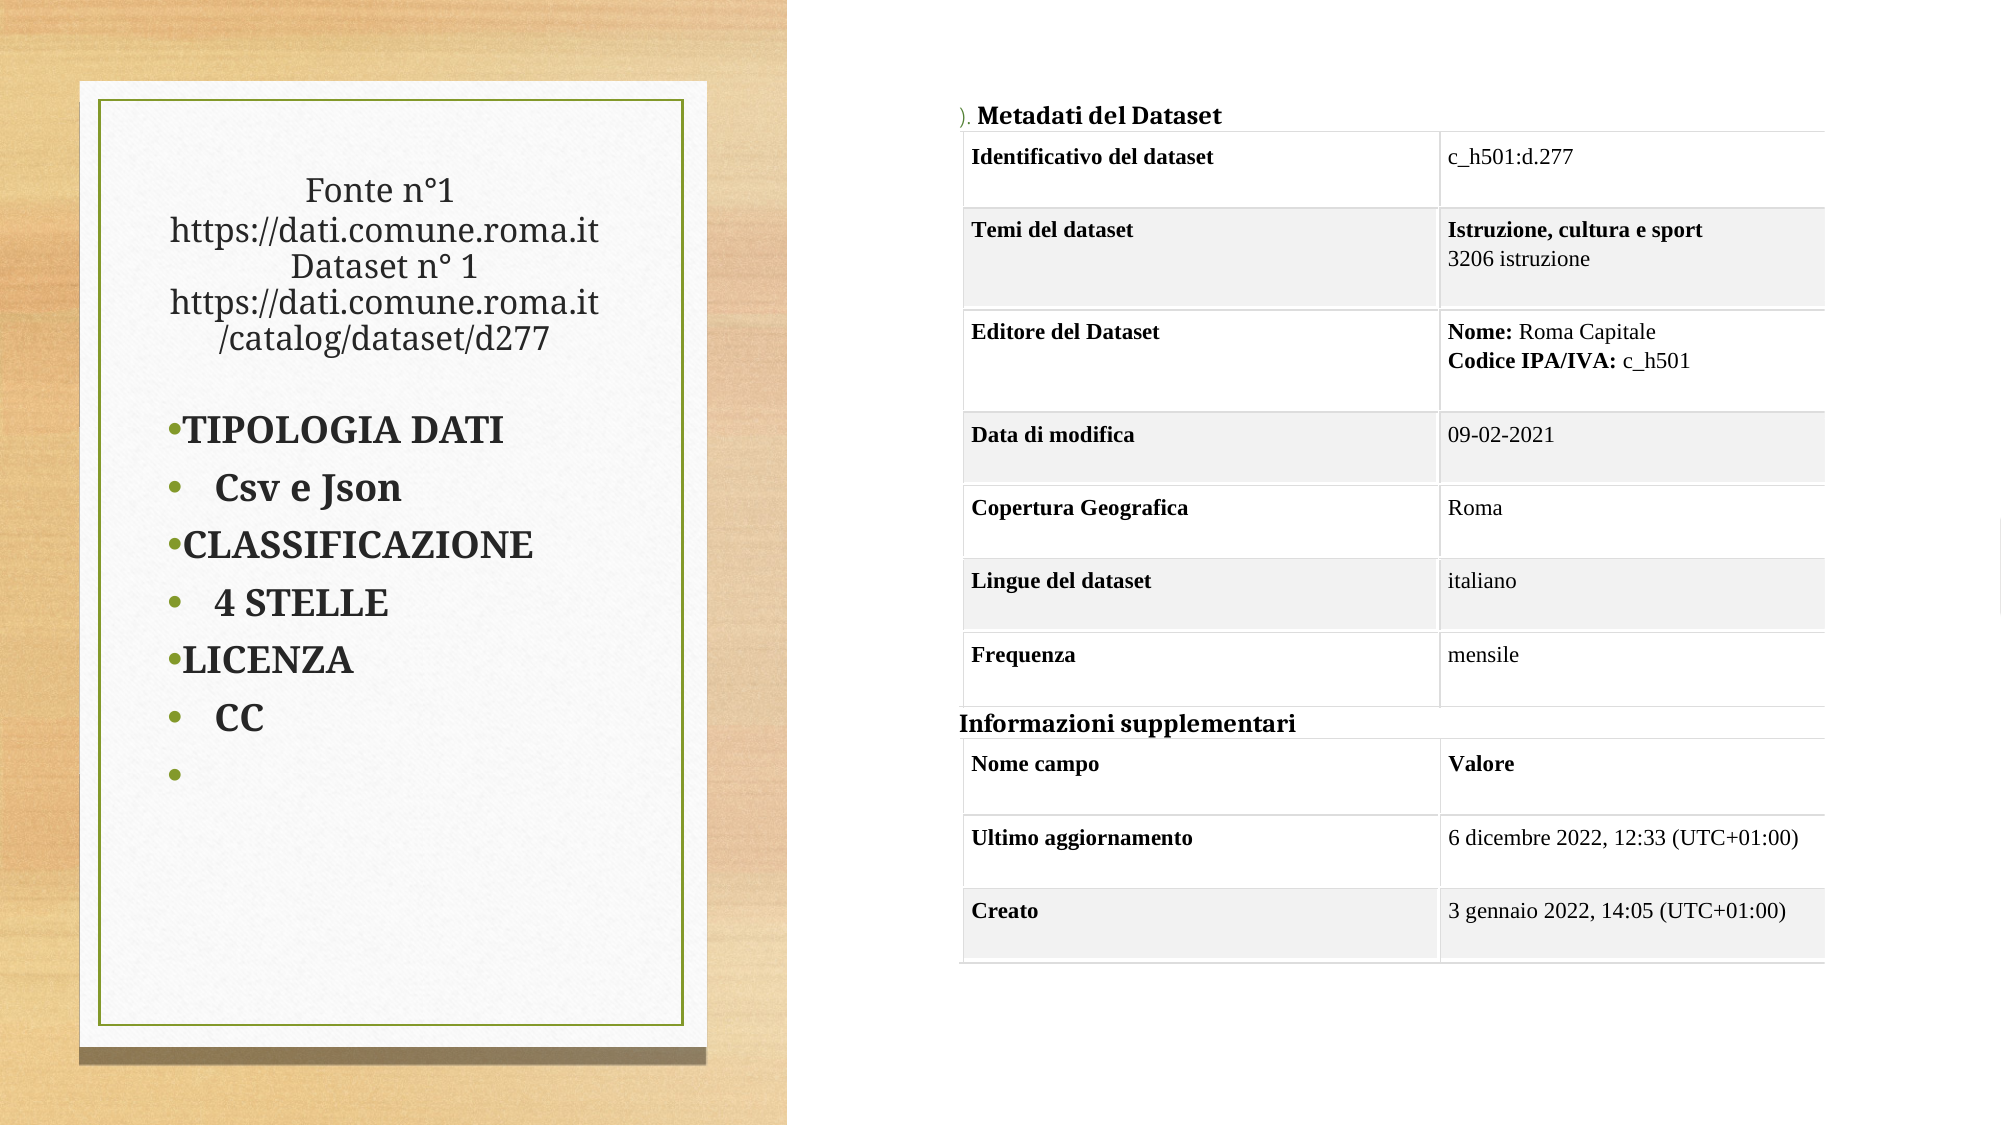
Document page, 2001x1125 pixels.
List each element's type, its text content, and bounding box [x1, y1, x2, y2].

text_box [0, 0, 2000, 1125]
title Fonte n°1 https://dati.comune.roma.it Dataset n° 1 https://dati.comune.roma.it/catalog/dataset/d277 [152, 159, 618, 366]
list TIPOLOGIA DATI Csv e Json CLASSIFICAZIONE 4 STELLE LICENZA CC [152, 398, 618, 982]
picture [959, 99, 1825, 1017]
